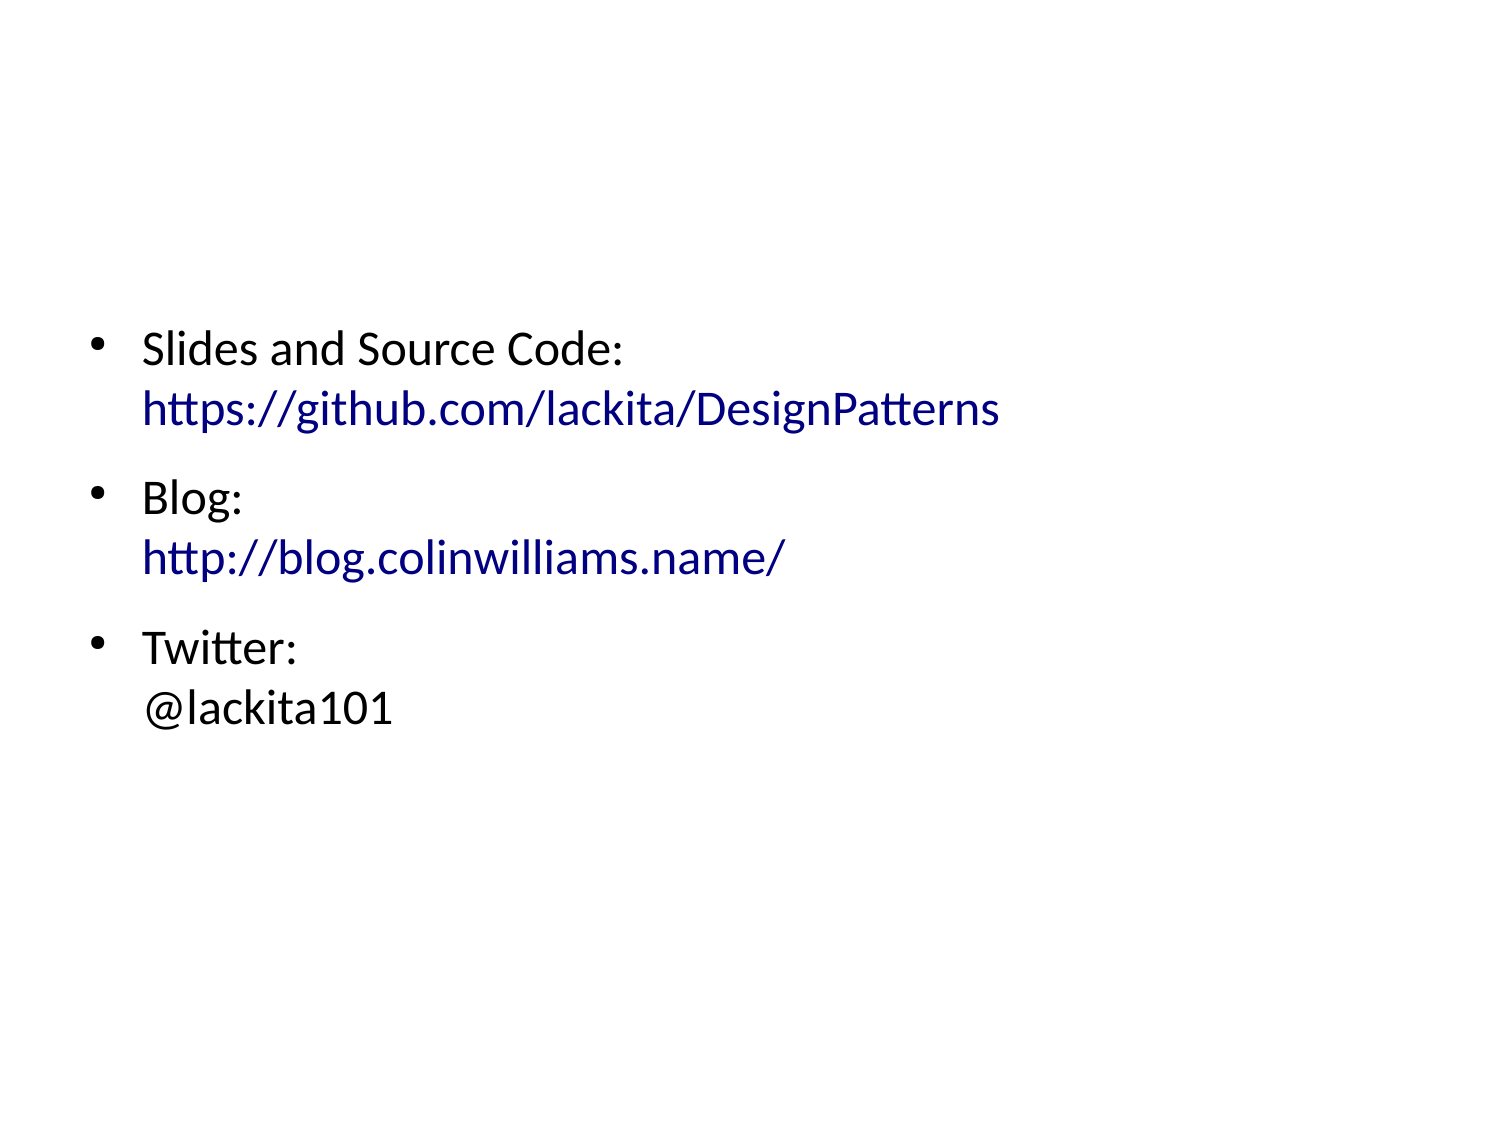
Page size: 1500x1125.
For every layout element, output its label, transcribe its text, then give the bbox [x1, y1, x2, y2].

list Slides and Source Code: https://github.com/lackita/DesignPatterns Blog: http://blog.colinwilliams.name/ Twitter: @lackita101 [70, 314, 1421, 766]
